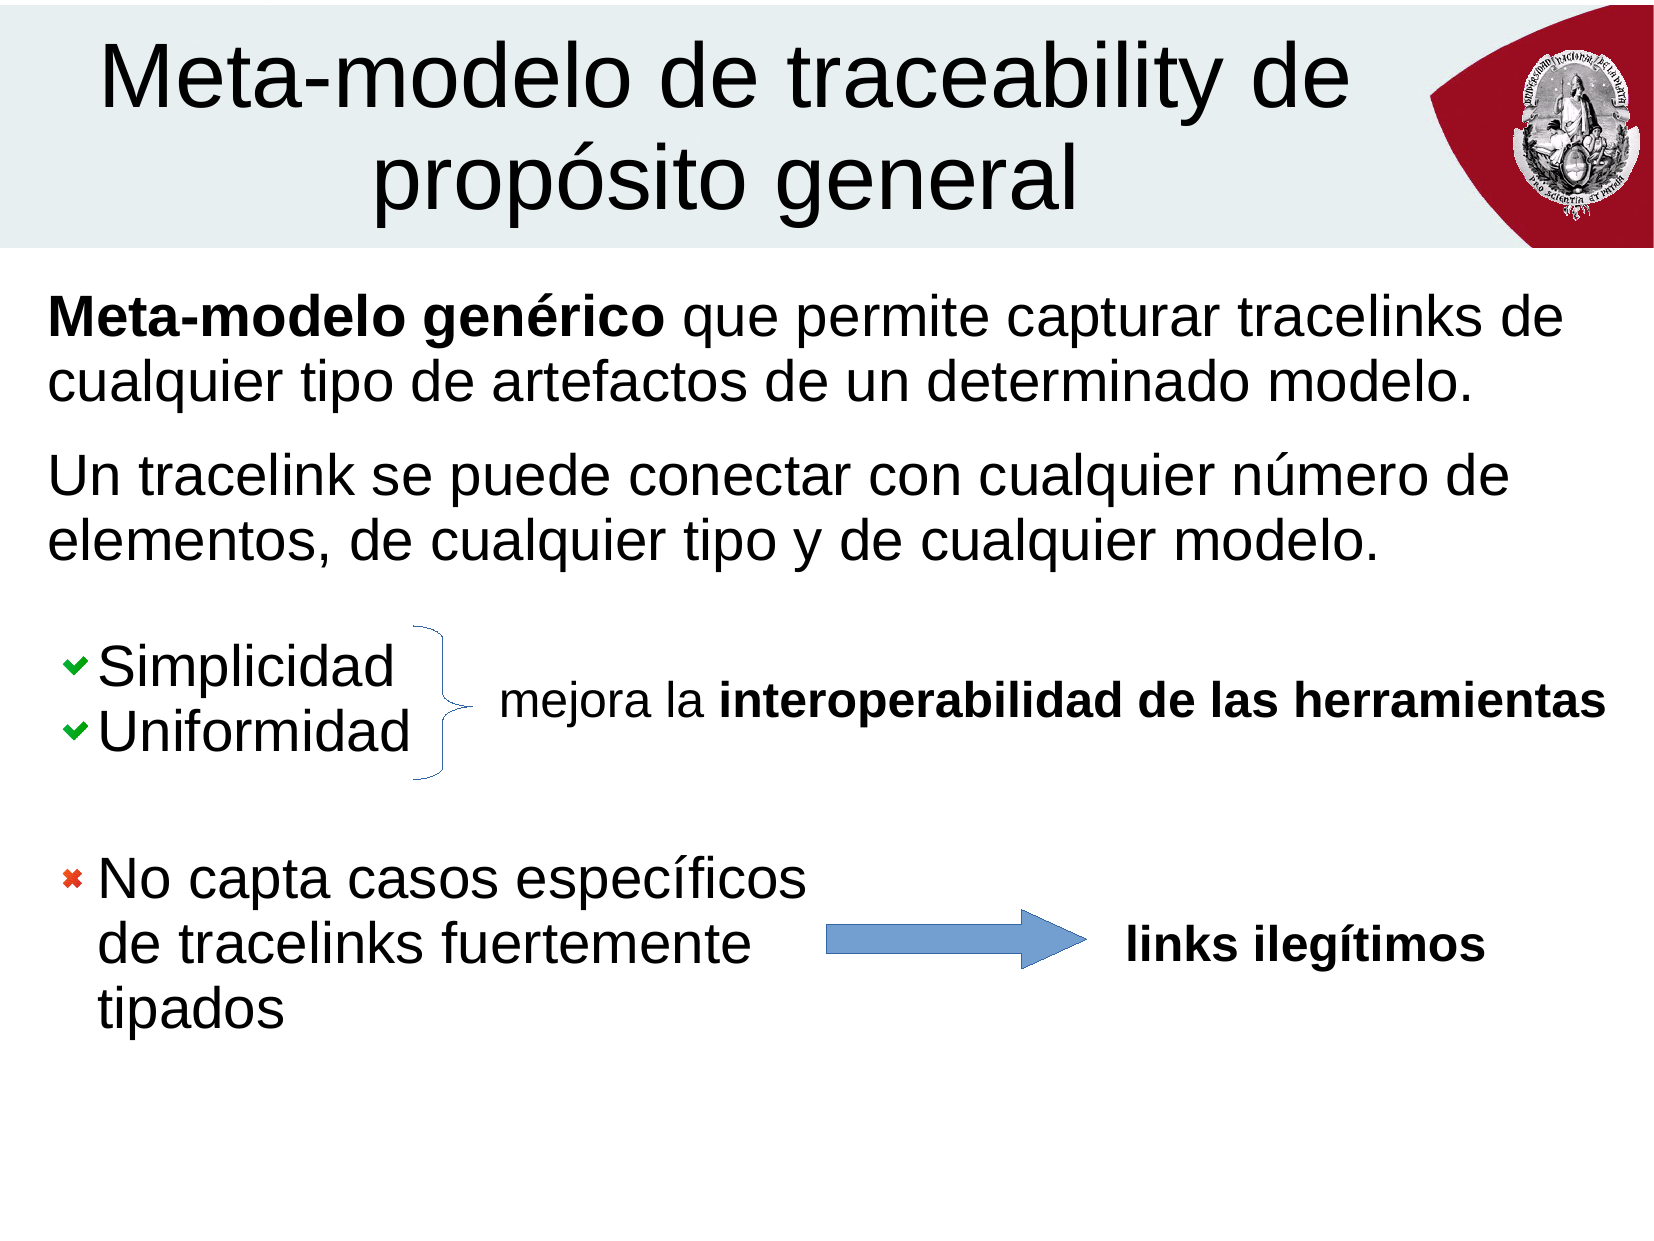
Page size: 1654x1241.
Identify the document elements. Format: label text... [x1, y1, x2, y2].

text_box Simplicidad Uniformidad [47, 625, 461, 780]
picture [1511, 47, 1642, 225]
text_box [826, 909, 1087, 969]
text_box links ilegítimos [1110, 909, 1512, 981]
title Meta-modelo de traceability de propósito general [0, 5, 1654, 249]
text_box mejora la interoperabilidad de las herramientas [484, 664, 1630, 801]
list Meta-modelo genérico que permite capturar tracelinks de cualquier tipo de artefactos de un determinado modelo. Un tracelink se puede conectar con cualquier número de elementos, de cualquier tipo y de cualquier modelo. [6, 283, 1654, 591]
text_box No capta casos específicos de tracelinks fuertemente tipados [47, 838, 827, 1063]
